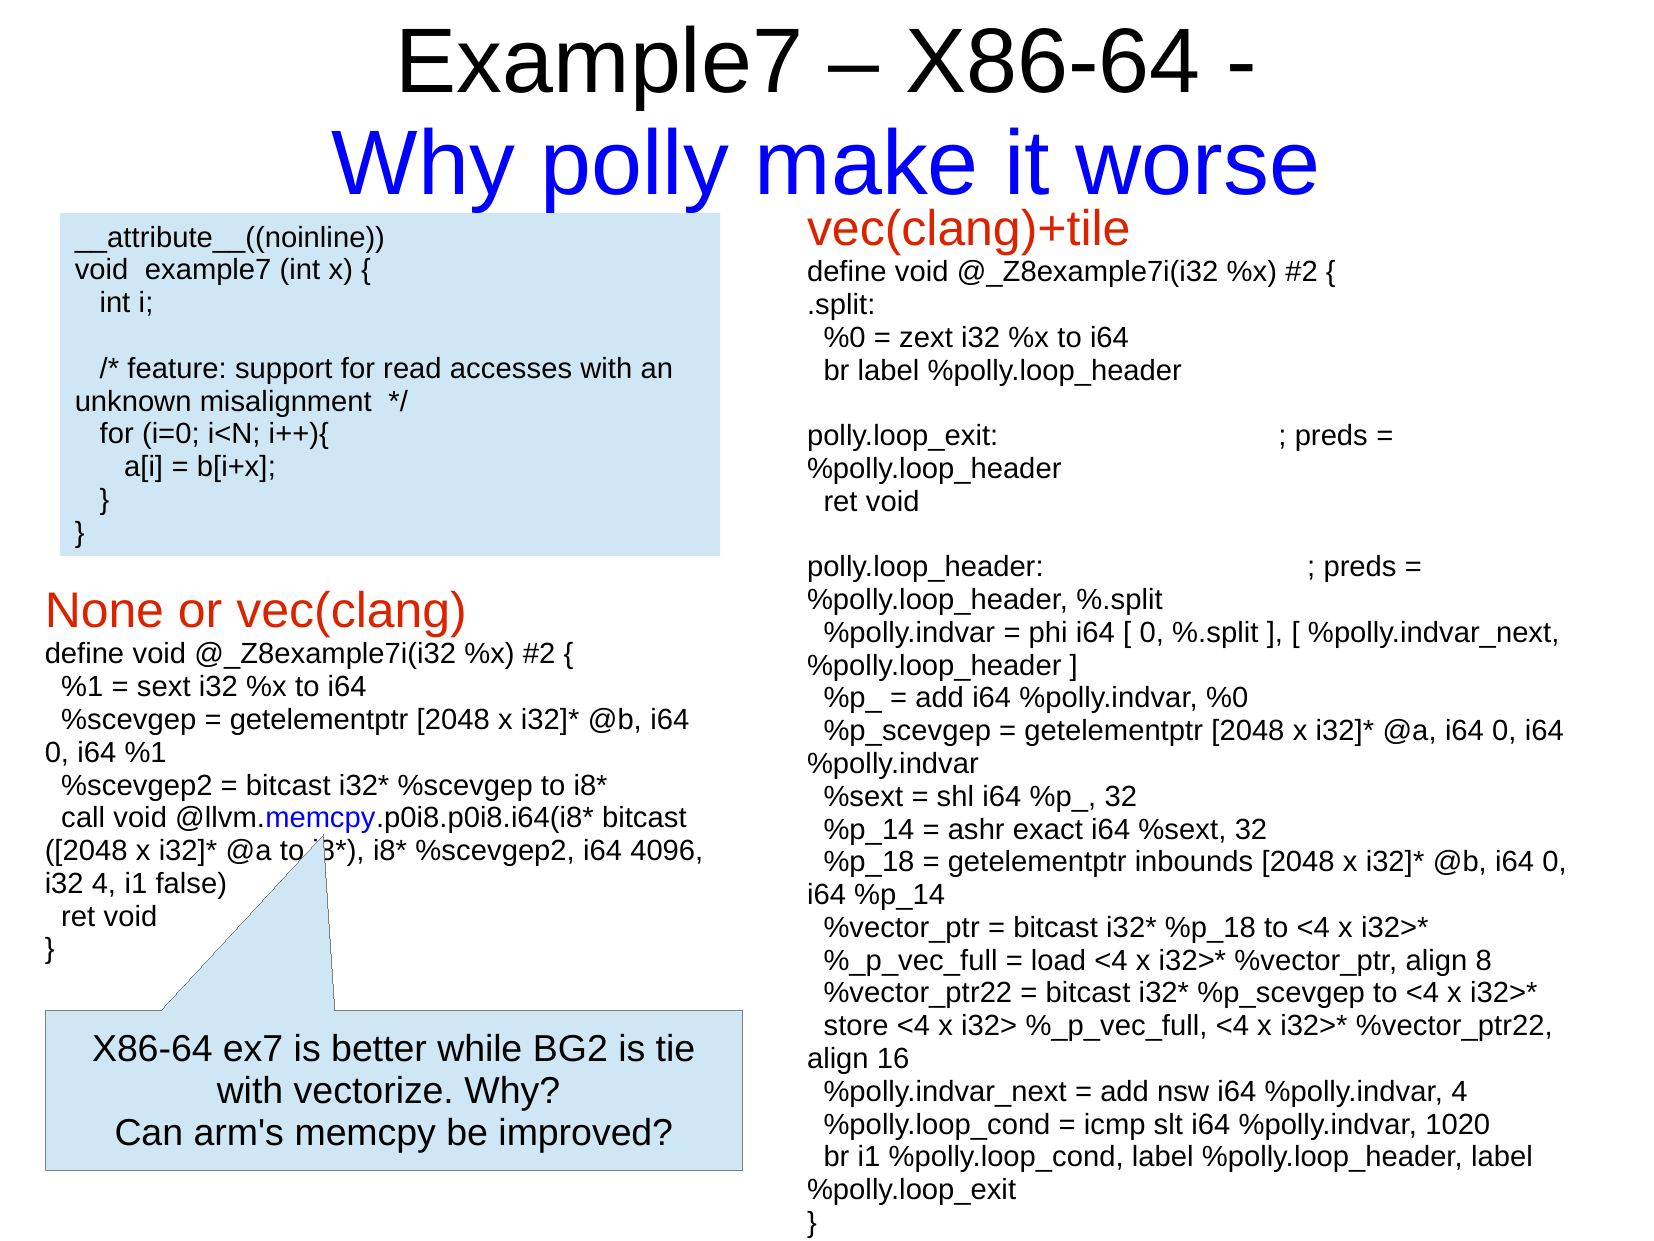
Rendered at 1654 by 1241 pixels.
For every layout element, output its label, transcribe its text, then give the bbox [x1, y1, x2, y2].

text_box None or vec(clang) define void @_Z8example7i(i32 %x) #2 { %1 = sext i32 %x to i64 %scevgep = getelementptr [2048 x i32]* @b, i64 0, i64 %1 %scevgep2 = bitcast i32* %scevgep to i8* call void @llvm.memcpy.p0i8.p0i8.i64(i8* bitcast ([2048 x i32]* @a to i8*), i8* %scevgep2, i64 4096, i32 4, i1 false) ret void } [30, 574, 734, 991]
text_box X86-64 ex7 is better while BG2 is tie with vectorize. Why? Can arm's memcpy be improved? [45, 834, 743, 1171]
title Example7 – X86-64 - Why polly make it worse [82, 8, 1571, 216]
text_box __attribute__((noinline)) void example7 (int x) { int i; /* feature: support for read accesses with an unknown misalignment */ for (i=0; i<N; i++){ a[i] = b[i+x]; } } [60, 213, 721, 556]
text_box vec(clang)+tile define void @_Z8example7i(i32 %x) #2 { .split: %0 = zext i32 %x to i64 br label %polly.loop_header polly.loop_exit: ; preds = %polly.loop_header ret void polly.loop_header: ; preds = %polly.loop_header, %.split %polly.indvar = phi i64 [ 0, %.split ], [ %polly.indvar_next, %polly.loop_header ] %p_ = add i64 %polly.indvar, %0 %p_scevgep = getelementptr [2048 x i32]* @a, i64 0, i64 %polly.indvar %sext = shl i64 %p_, 32 %p_14 = ashr exact i64 %sext, 32 %p_18 = getelementptr inbounds [2048 x i32]* @b, i64 0, i64 %p_14 %vector_ptr = bitcast i32* %p_18 to <4 x i32>* %_p_vec_full = load <4 x i32>* %vector_ptr, align 8 %vector_ptr22 = bitcast i32* %p_scevgep to <4 x i32>* store <4 x i32> %_p_vec_full, <4 x i32>* %vector_ptr22, align 16 %polly.indvar_next = add nsw i64 %polly.indvar, 4 %polly.loop_cond = icmp slt i64 %polly.indvar, 1020 br i1 %polly.loop_cond, label %polly.loop_header, label %polly.loop_exit } [792, 192, 1591, 1241]
